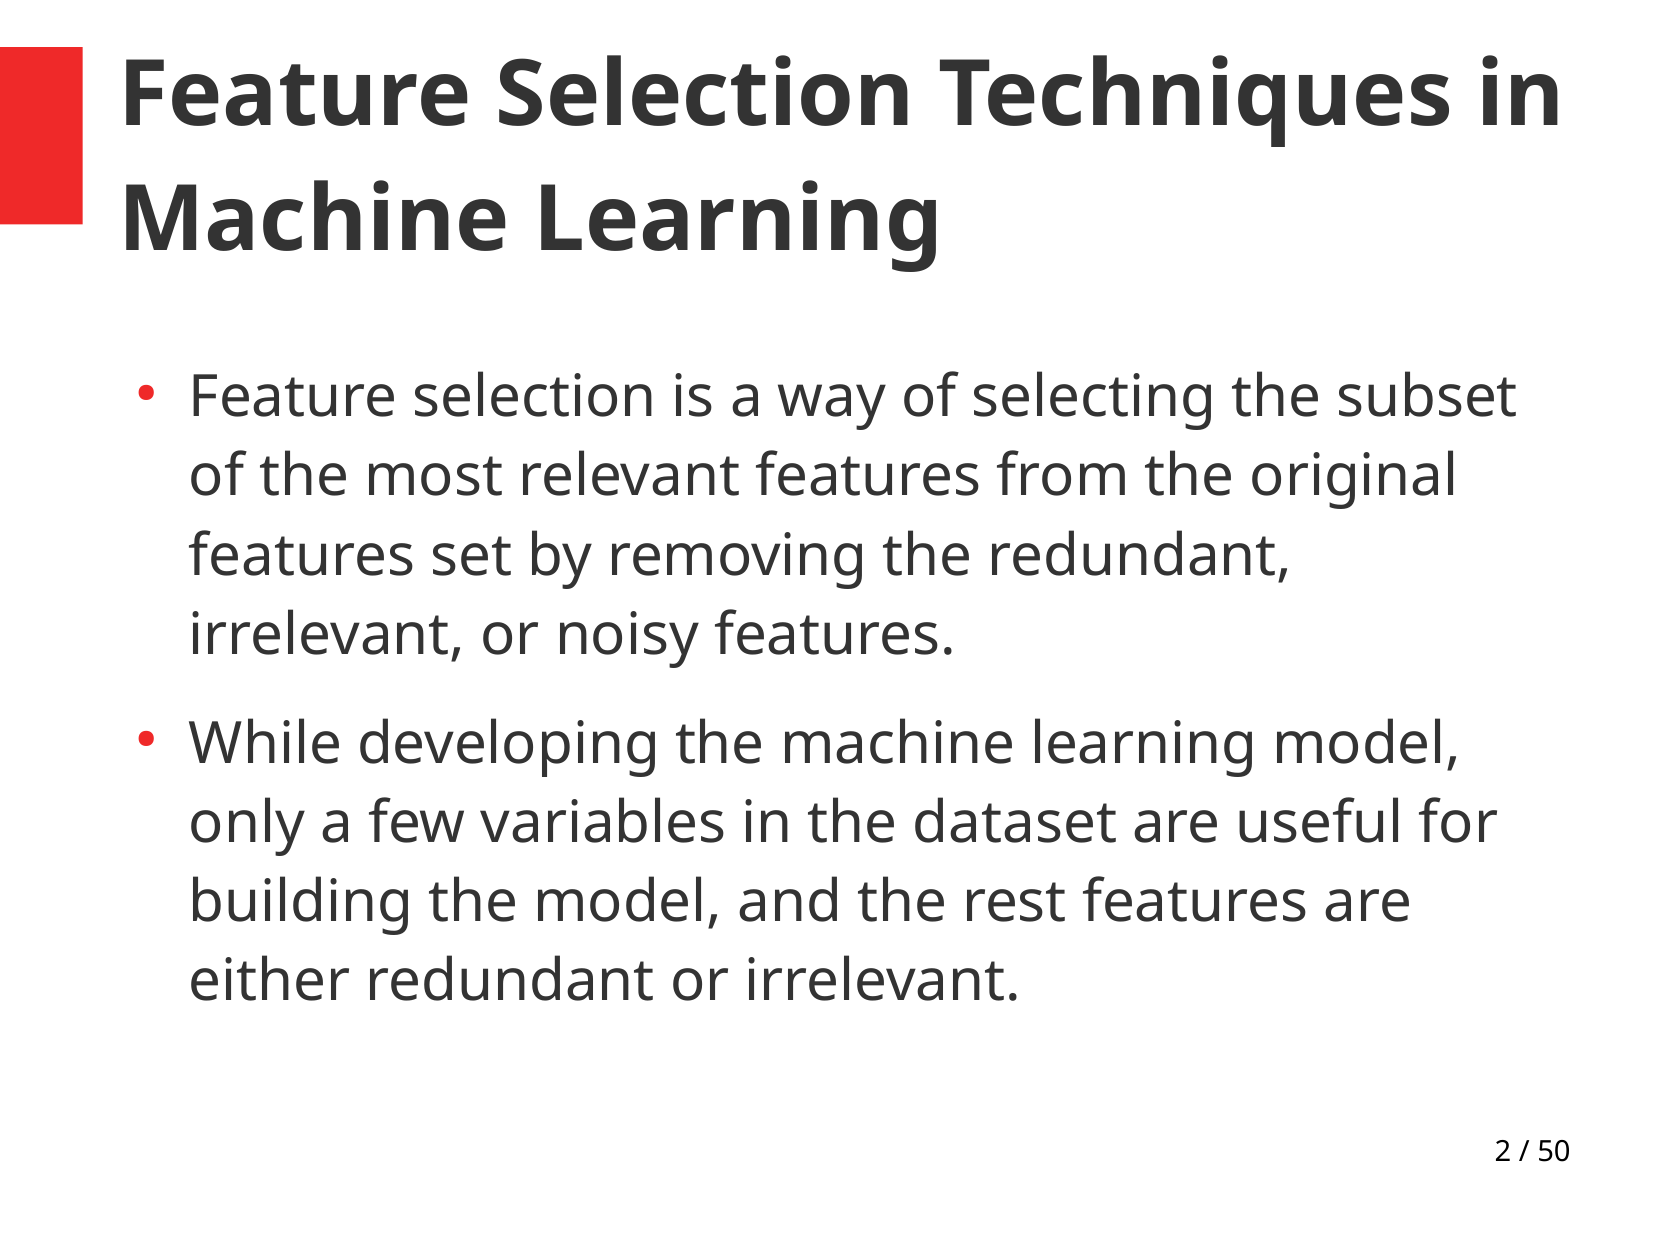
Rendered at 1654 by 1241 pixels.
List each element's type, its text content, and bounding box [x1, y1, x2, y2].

list Feature selection is a way of selecting the subset of the most relevant features from the original features set by removing the redundant, irrelevant, or noisy features. While developing the machine learning model, only a few variables in the dataset are useful for building the model, and the rest features are either redundant or irrelevant. [118, 354, 1536, 1074]
title Feature Selection Techniques in Machine Learning [118, 28, 1571, 278]
